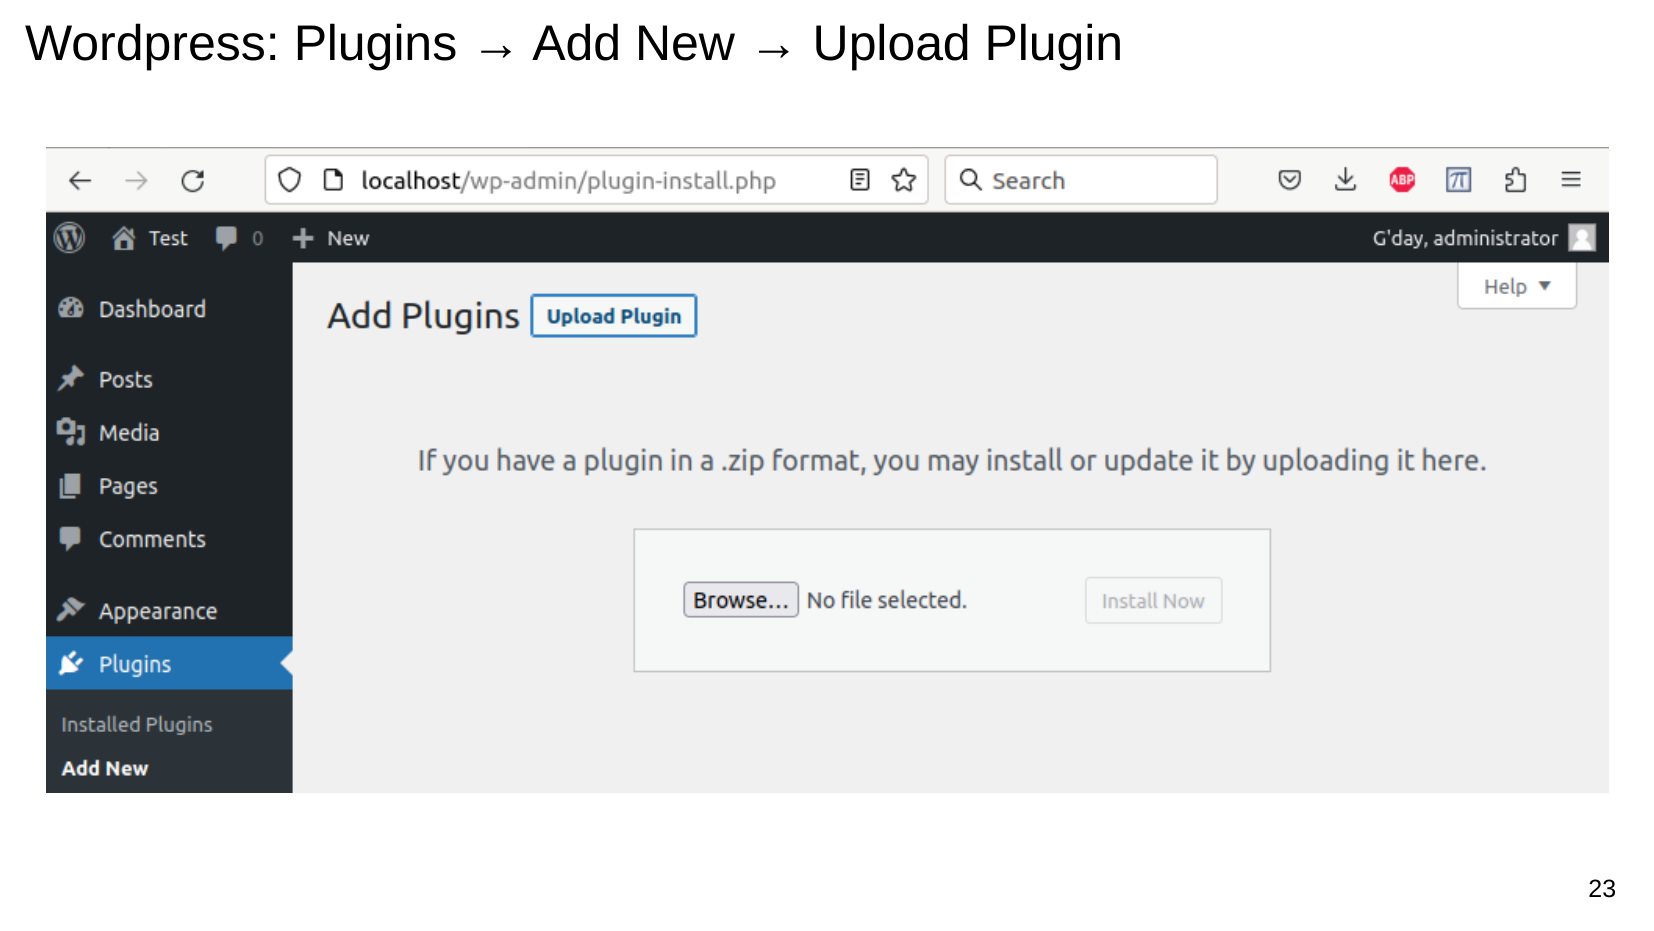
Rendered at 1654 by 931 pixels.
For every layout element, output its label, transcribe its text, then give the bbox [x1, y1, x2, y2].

subtitle Wordpress: Plugins → Add New → Upload Plugin [25, 15, 1629, 72]
picture [46, 147, 1609, 793]
text_box <number> [1573, 867, 1636, 911]
